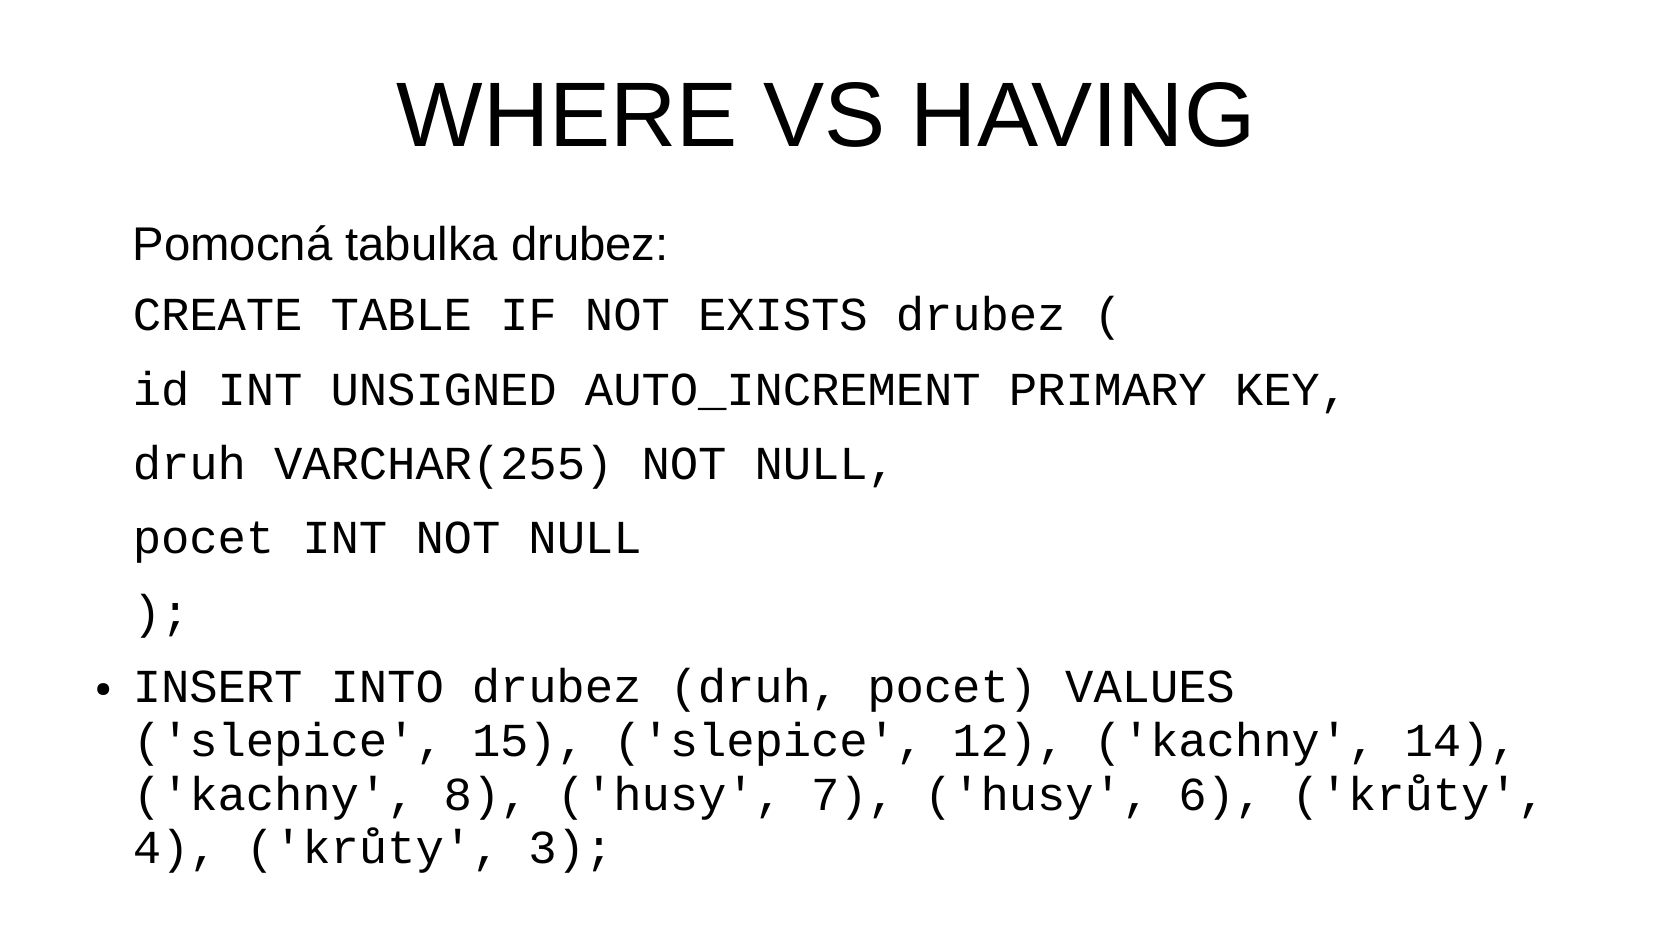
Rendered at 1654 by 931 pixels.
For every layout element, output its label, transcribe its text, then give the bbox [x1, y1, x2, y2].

title WHERE VS HAVING [82, 37, 1571, 193]
list Pomocná tabulka drubez: CREATE TABLE IF NOT EXISTS drubez ( id INT UNSIGNED AUTO_INCREMENT PRIMARY KEY, druh VARCHAR(255) NOT NULL, pocet INT NOT NULL ); INSERT INTO drubez (druh, pocet) VALUES ('slepice', 15), ('slepice', 12), ('kachny', 14), ('kachny', 8), ('husy', 7), ('husy', 6), ('krůty', 4), ('krůty', 3); [82, 217, 1571, 886]
